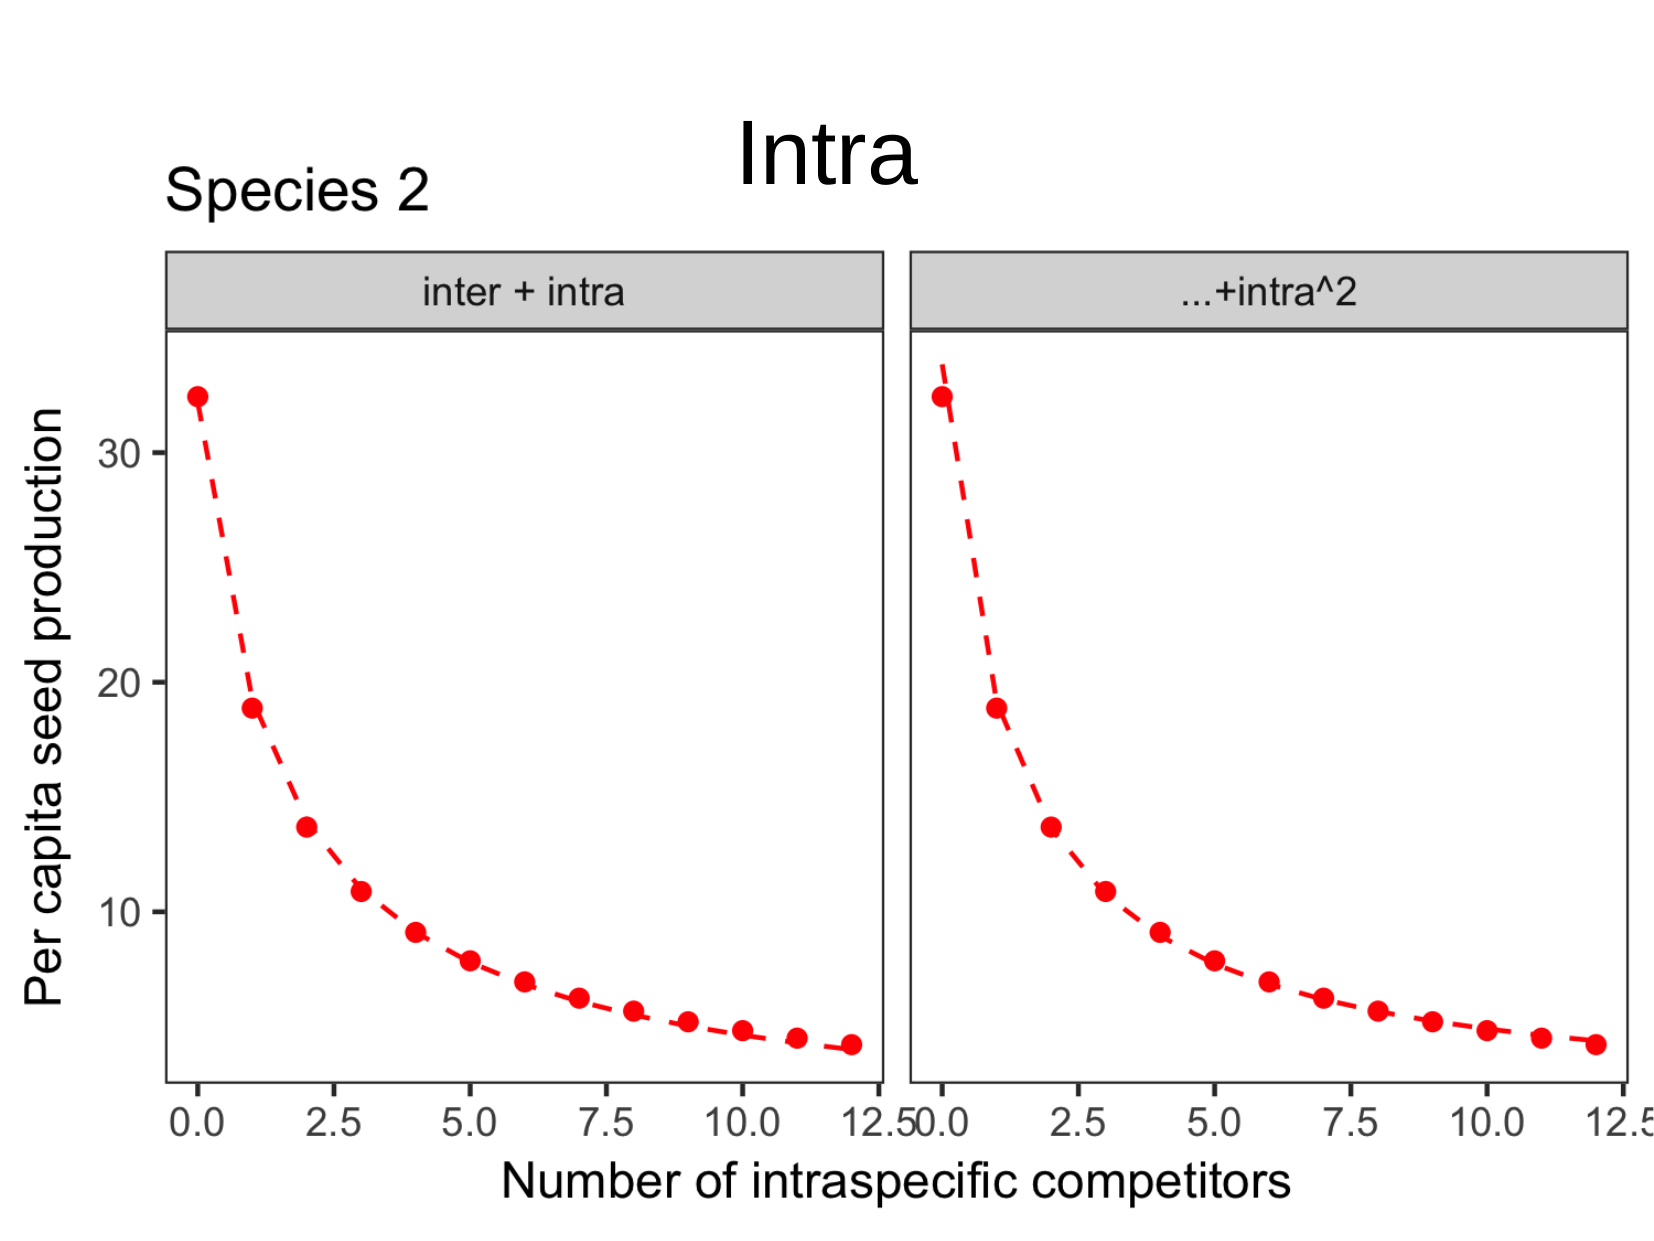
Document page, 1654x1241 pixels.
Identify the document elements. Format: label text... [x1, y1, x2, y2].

title Intra [82, 49, 1571, 257]
picture [0, 141, 1654, 1233]
